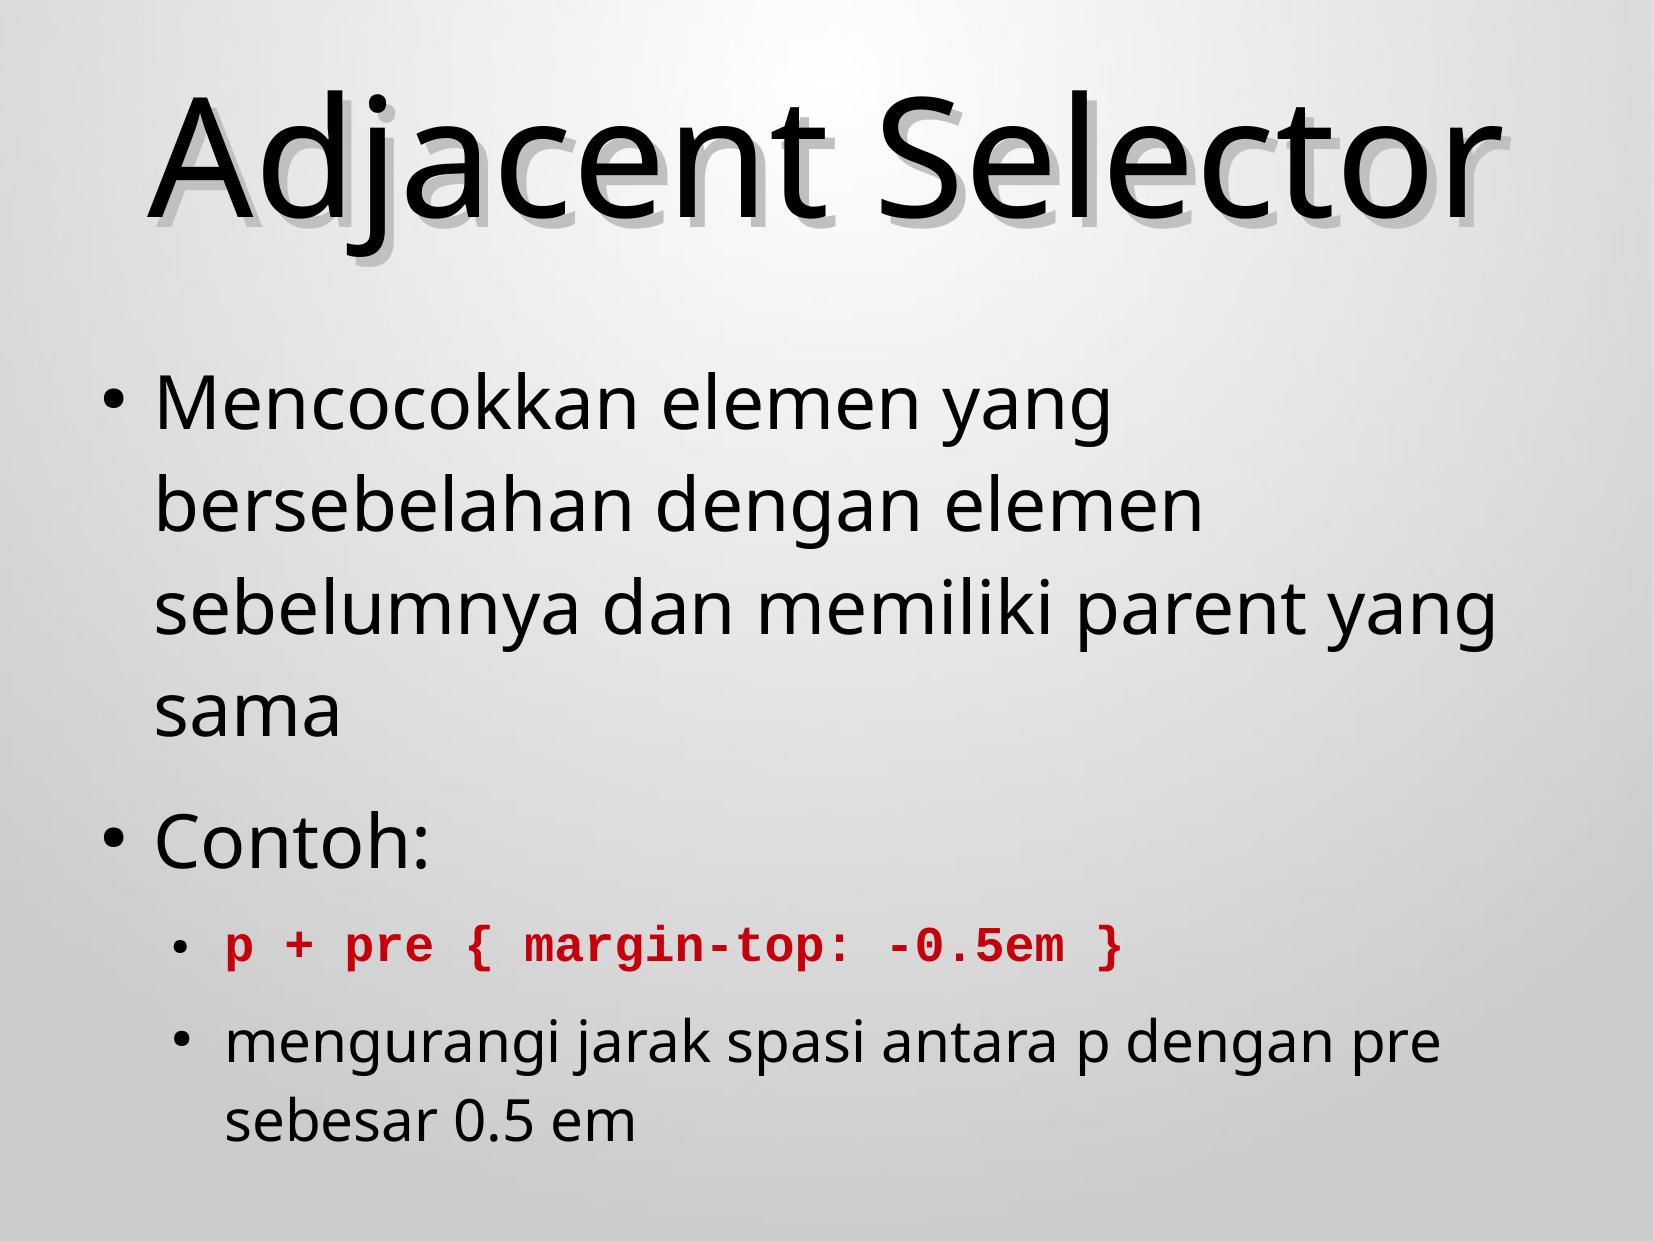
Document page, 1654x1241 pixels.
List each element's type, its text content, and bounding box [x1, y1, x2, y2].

title Adjacent Selector [82, 49, 1571, 257]
picture [0, 0, 1654, 1241]
list Mencocokkan elemen yang bersebelahan dengan elemen sebelumnya dan memiliki parent yang sama Contoh: p + pre { margin-top: -0.5em } mengurangi jarak spasi antara p dengan pre sebesar 0.5 em [82, 349, 1571, 1168]
